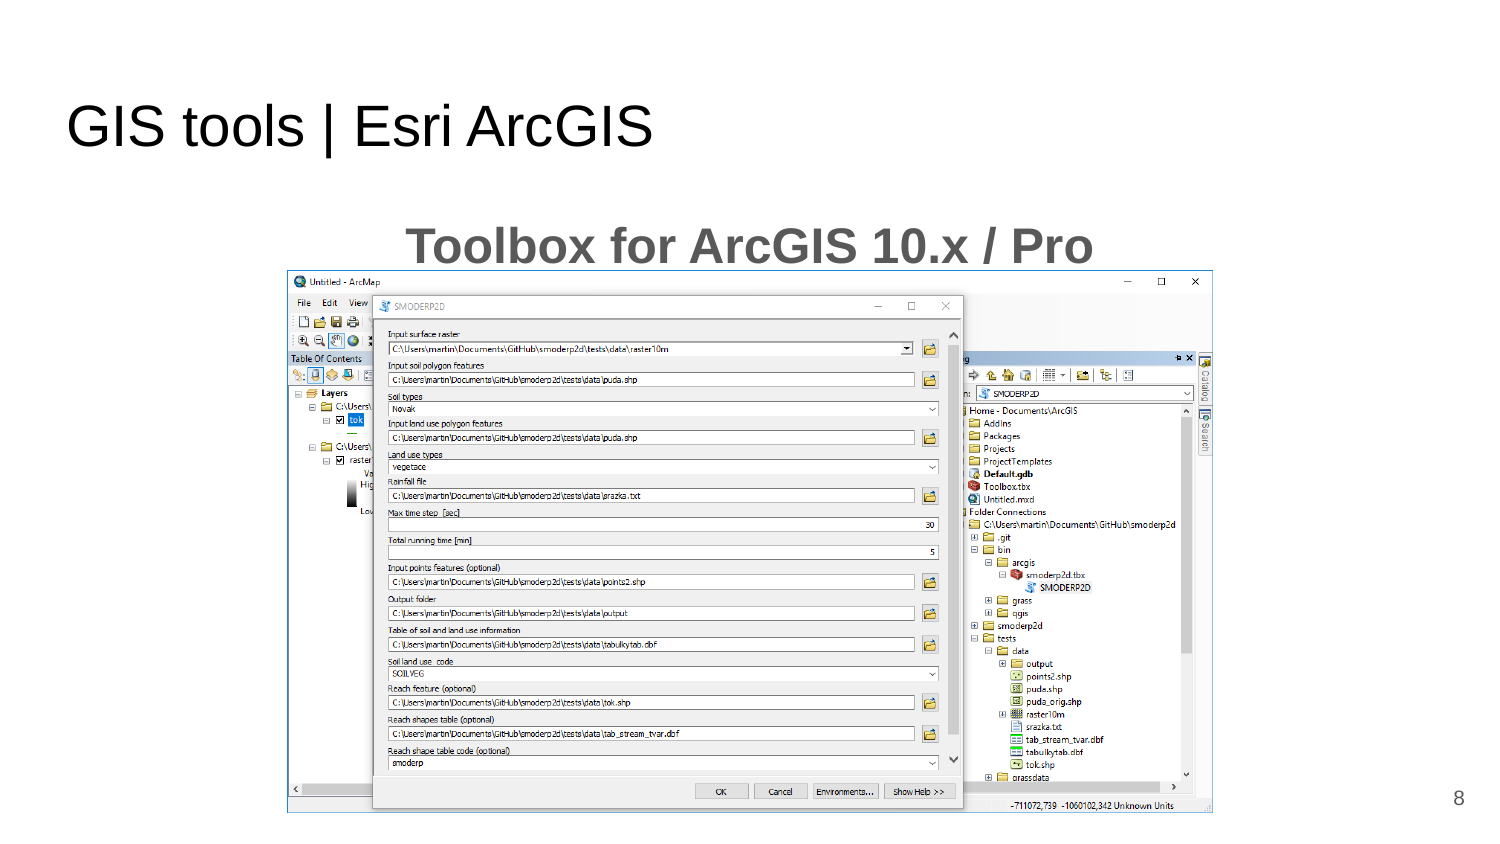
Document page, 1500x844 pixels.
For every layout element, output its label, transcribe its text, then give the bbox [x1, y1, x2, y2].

slide_number <number> [1389, 764, 1480, 830]
picture [287, 270, 1213, 813]
list Toolbox for ArcGIS 10.x / Pro [51, 189, 1449, 750]
title GIS tools | Esri ArcGIS [51, 72, 1449, 167]
